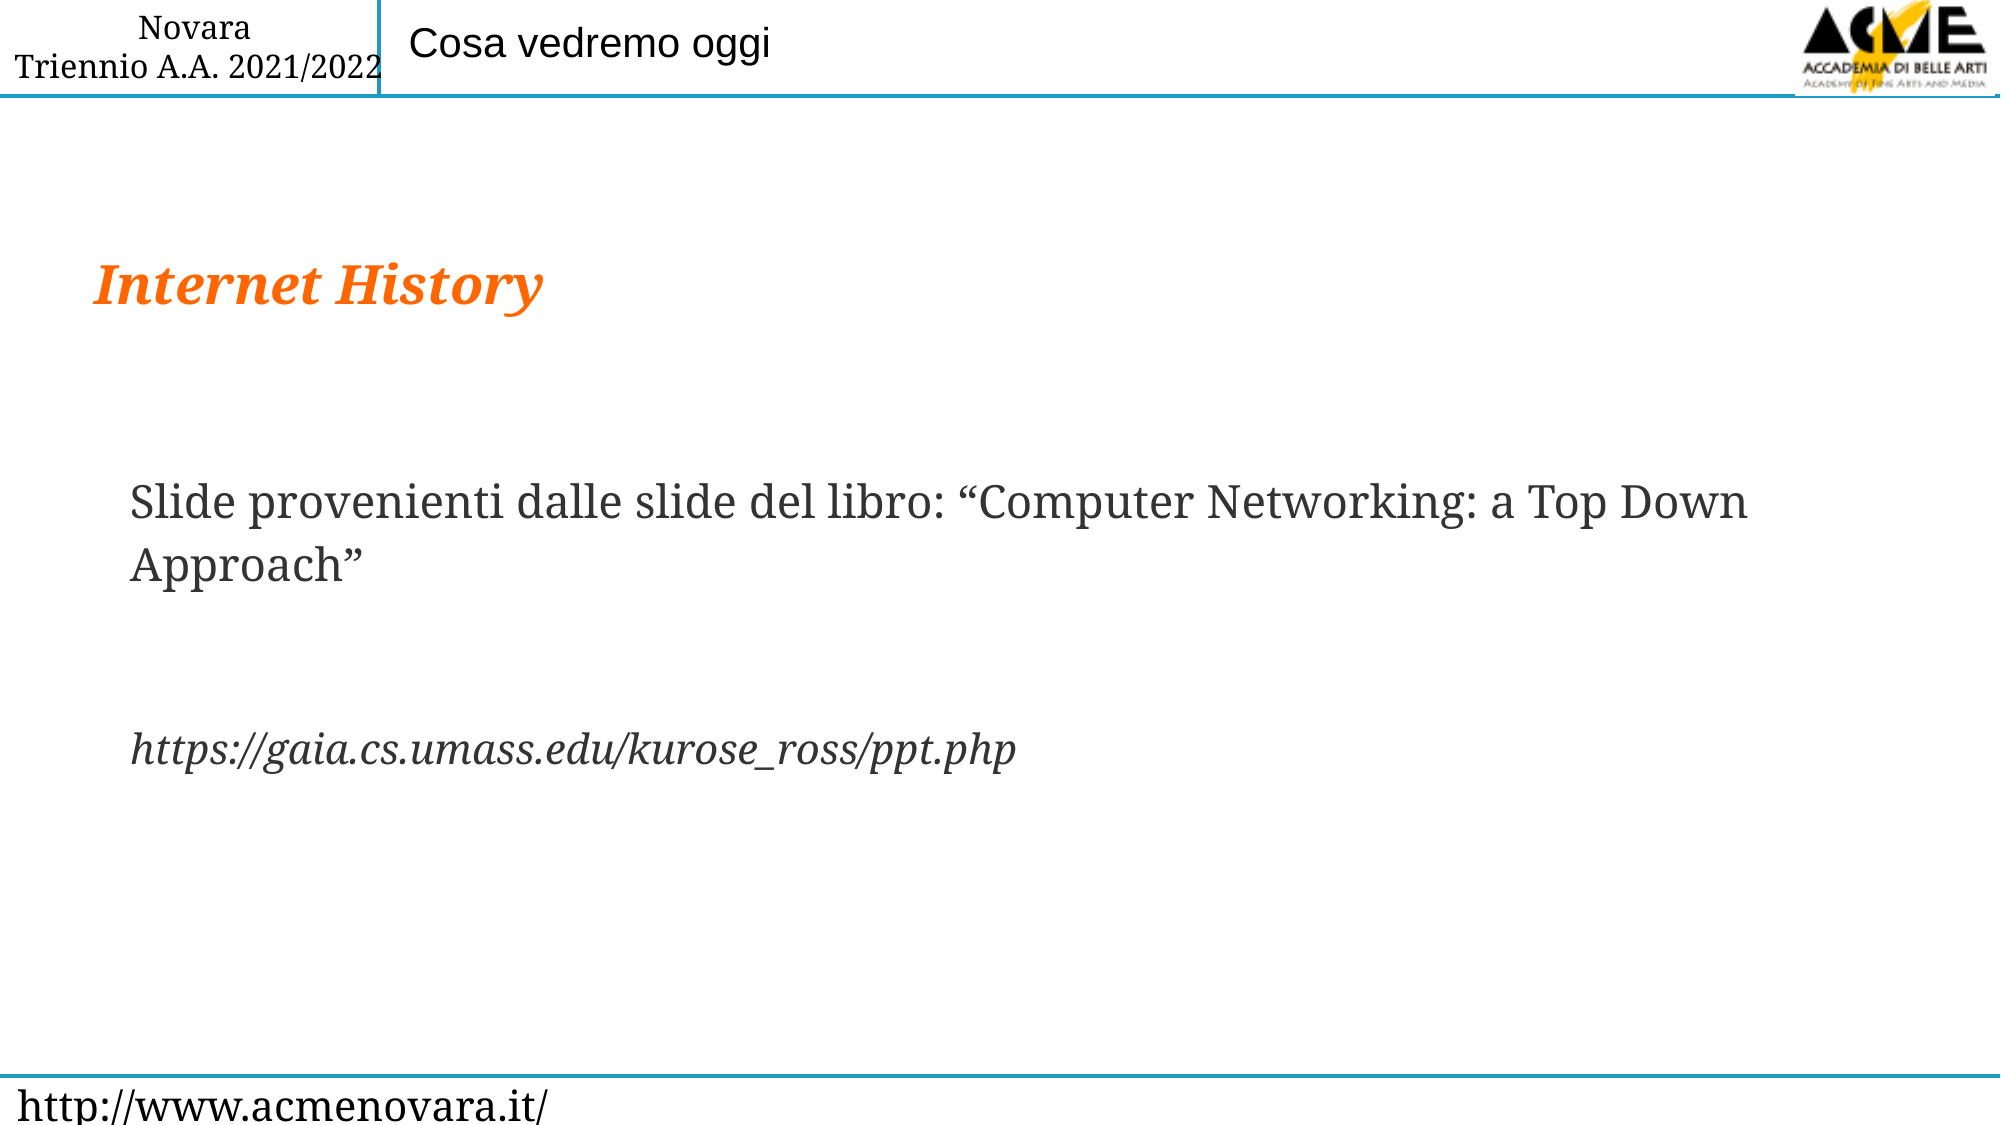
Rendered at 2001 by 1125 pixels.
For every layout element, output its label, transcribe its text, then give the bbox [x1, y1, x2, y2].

picture [0, 0, 2001, 98]
list Cosa vedremo oggi [393, 11, 1210, 87]
picture [0, 1074, 2001, 1078]
text_box Internet History Slide provenienti dalle slide del libro: “Computer Networking: a Top Down Approach” https://gaia.cs.umass.edu/kurose_ross/ppt.php [94, 177, 1926, 920]
